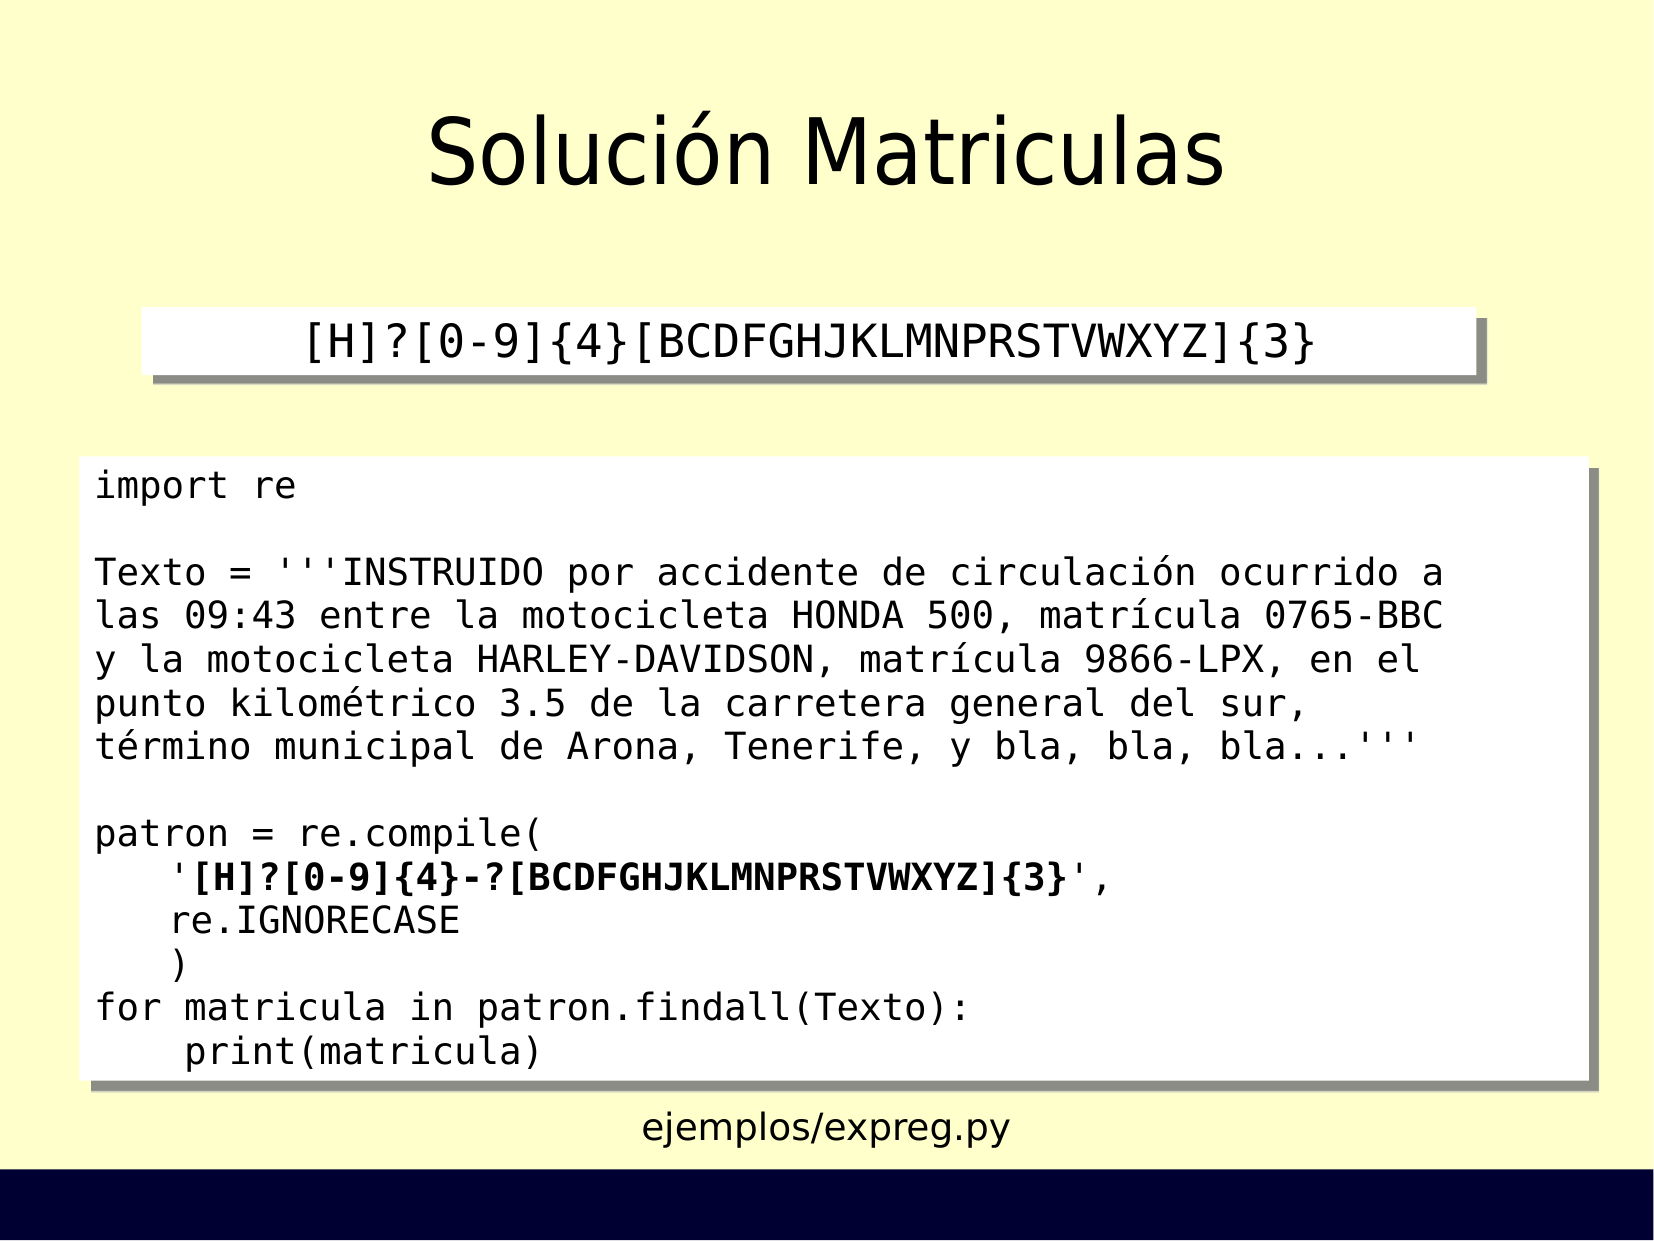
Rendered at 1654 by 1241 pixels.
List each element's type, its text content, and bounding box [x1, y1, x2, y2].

title Solución Matriculas [82, 49, 1571, 257]
text_box [H]?[0-9]{4}[BCDFGHJKLMNPRSTVWXYZ]{3} [141, 307, 1477, 376]
text_box import re Texto = '''INSTRUIDO por accidente de circulación ocurrido a las 09:43 entre la motocicleta HONDA 500, matrícula 0765-BBC y la motocicleta HARLEY-DAVIDSON, matrícula 9866-LPX, en el punto kilométrico 3.5 de la carretera general del sur, término municipal de Arona, Tenerife, y bla, bla, bla...''' patron = re.compile( '[H]?[0-9]{4}-?[BCDFGHJKLMNPRSTVWXYZ]{3}', re.IGNORECASE ) for matricula in patron.findall(Texto): print(matricula) [79, 456, 1589, 1081]
text_box ejemplos/expreg.py [626, 1098, 1027, 1157]
